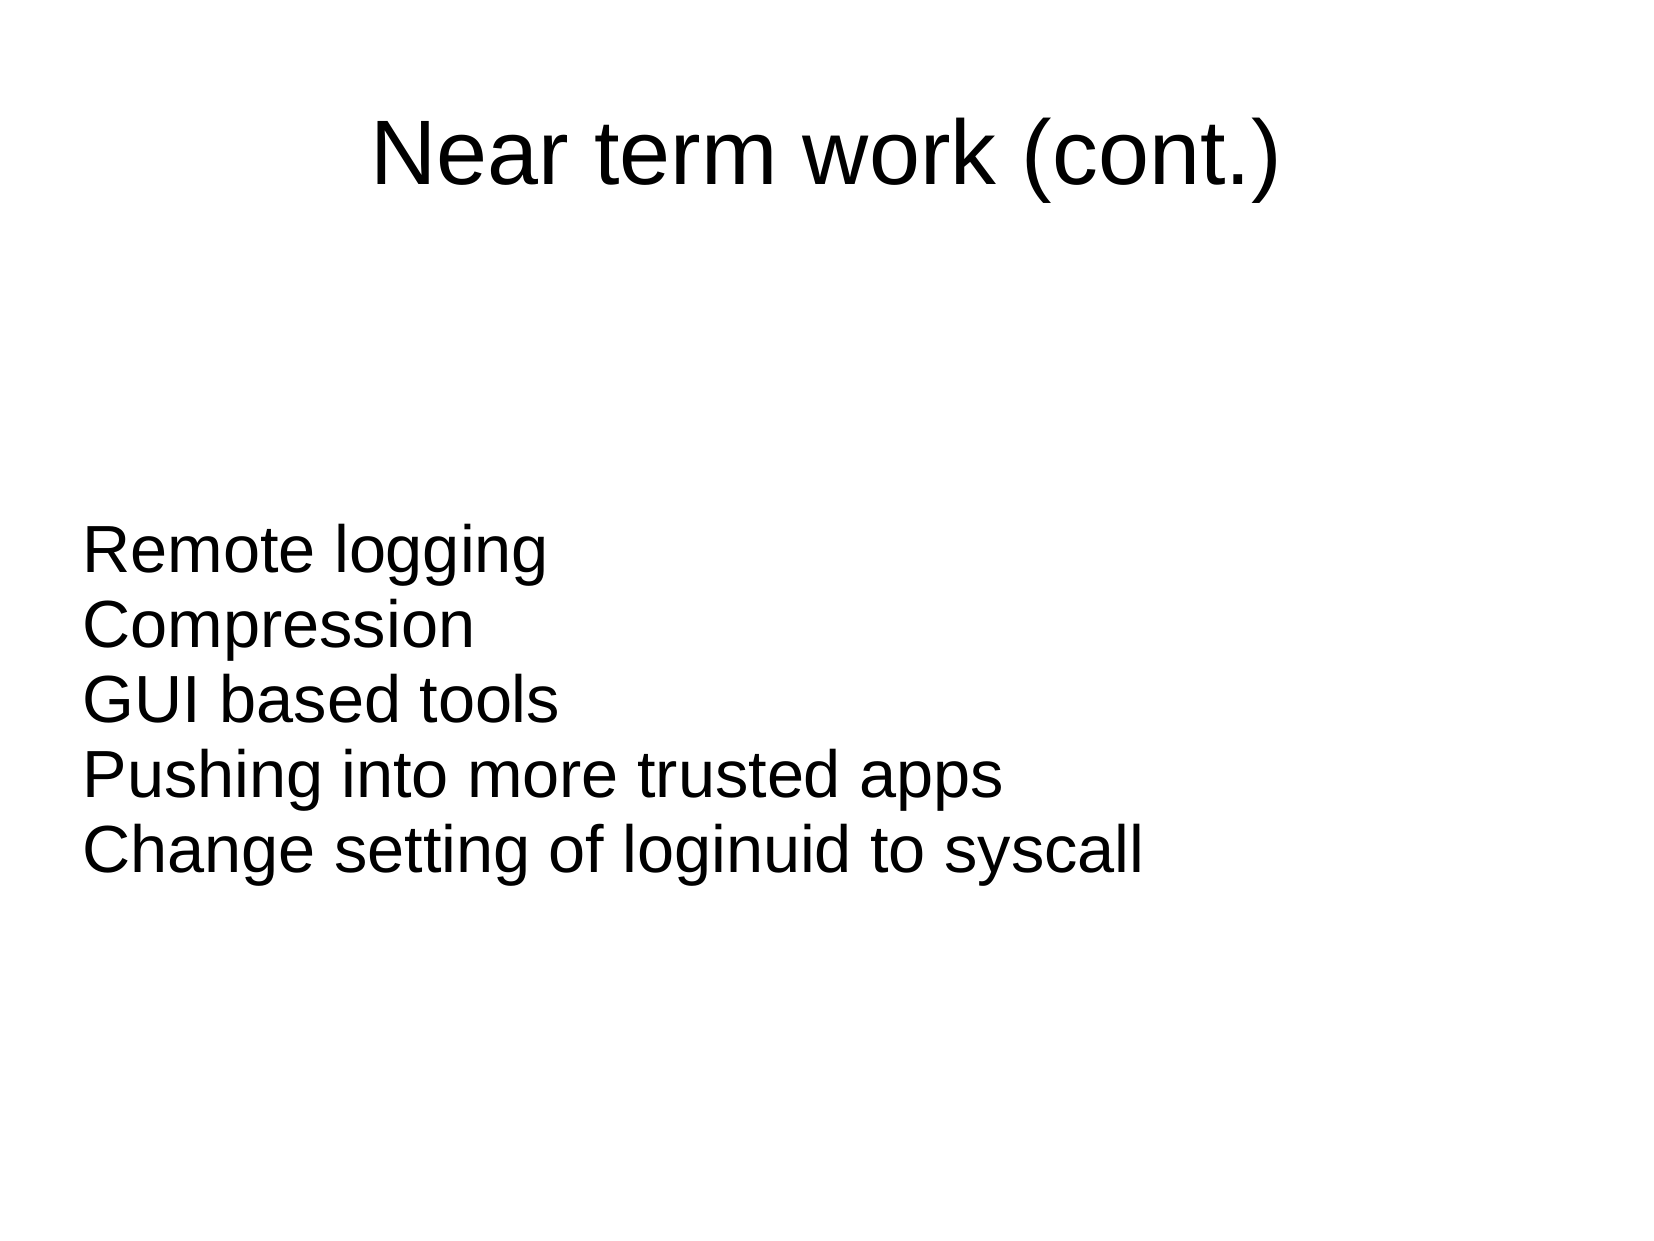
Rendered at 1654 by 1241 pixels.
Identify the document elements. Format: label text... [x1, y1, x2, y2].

subtitle Remote logging Compression GUI based tools Pushing into more trusted apps Change setting of loginuid to syscall [82, 297, 1571, 1102]
title Near term work (cont.) [82, 56, 1571, 250]
